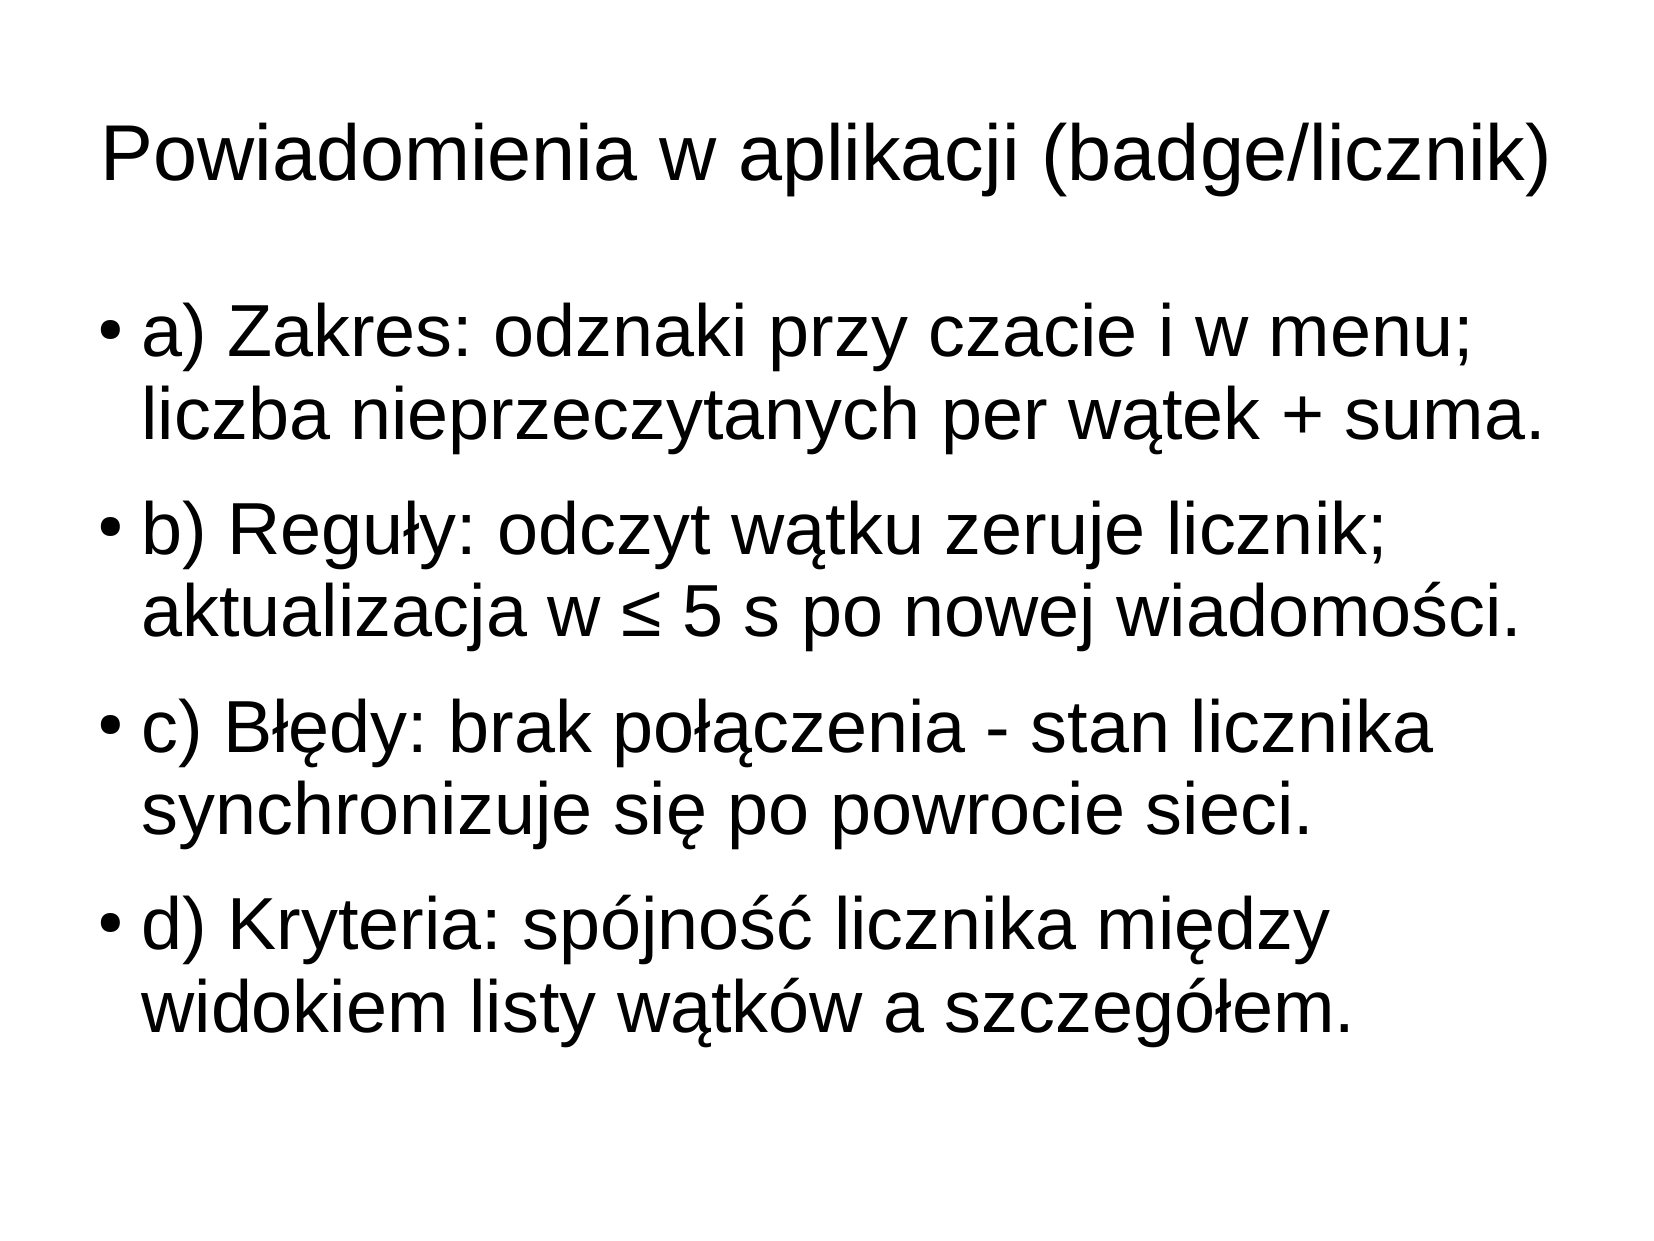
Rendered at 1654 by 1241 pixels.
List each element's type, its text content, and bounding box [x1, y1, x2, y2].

title Powiadomienia w aplikacji (badge/licznik) [82, 49, 1571, 257]
list a) Zakres: odznaki przy czacie i w menu; liczba nieprzeczytanych per wątek + suma. b) Reguły: odczyt wątku zeruje licznik; aktualizacja w ≤ 5 s po nowej wiadomości. c) Błędy: brak połączenia - stan licznika synchronizuje się po powrocie sieci. d) Kryteria: spójność licznika między widokiem listy wątków a szczegółem. [82, 290, 1571, 1163]
